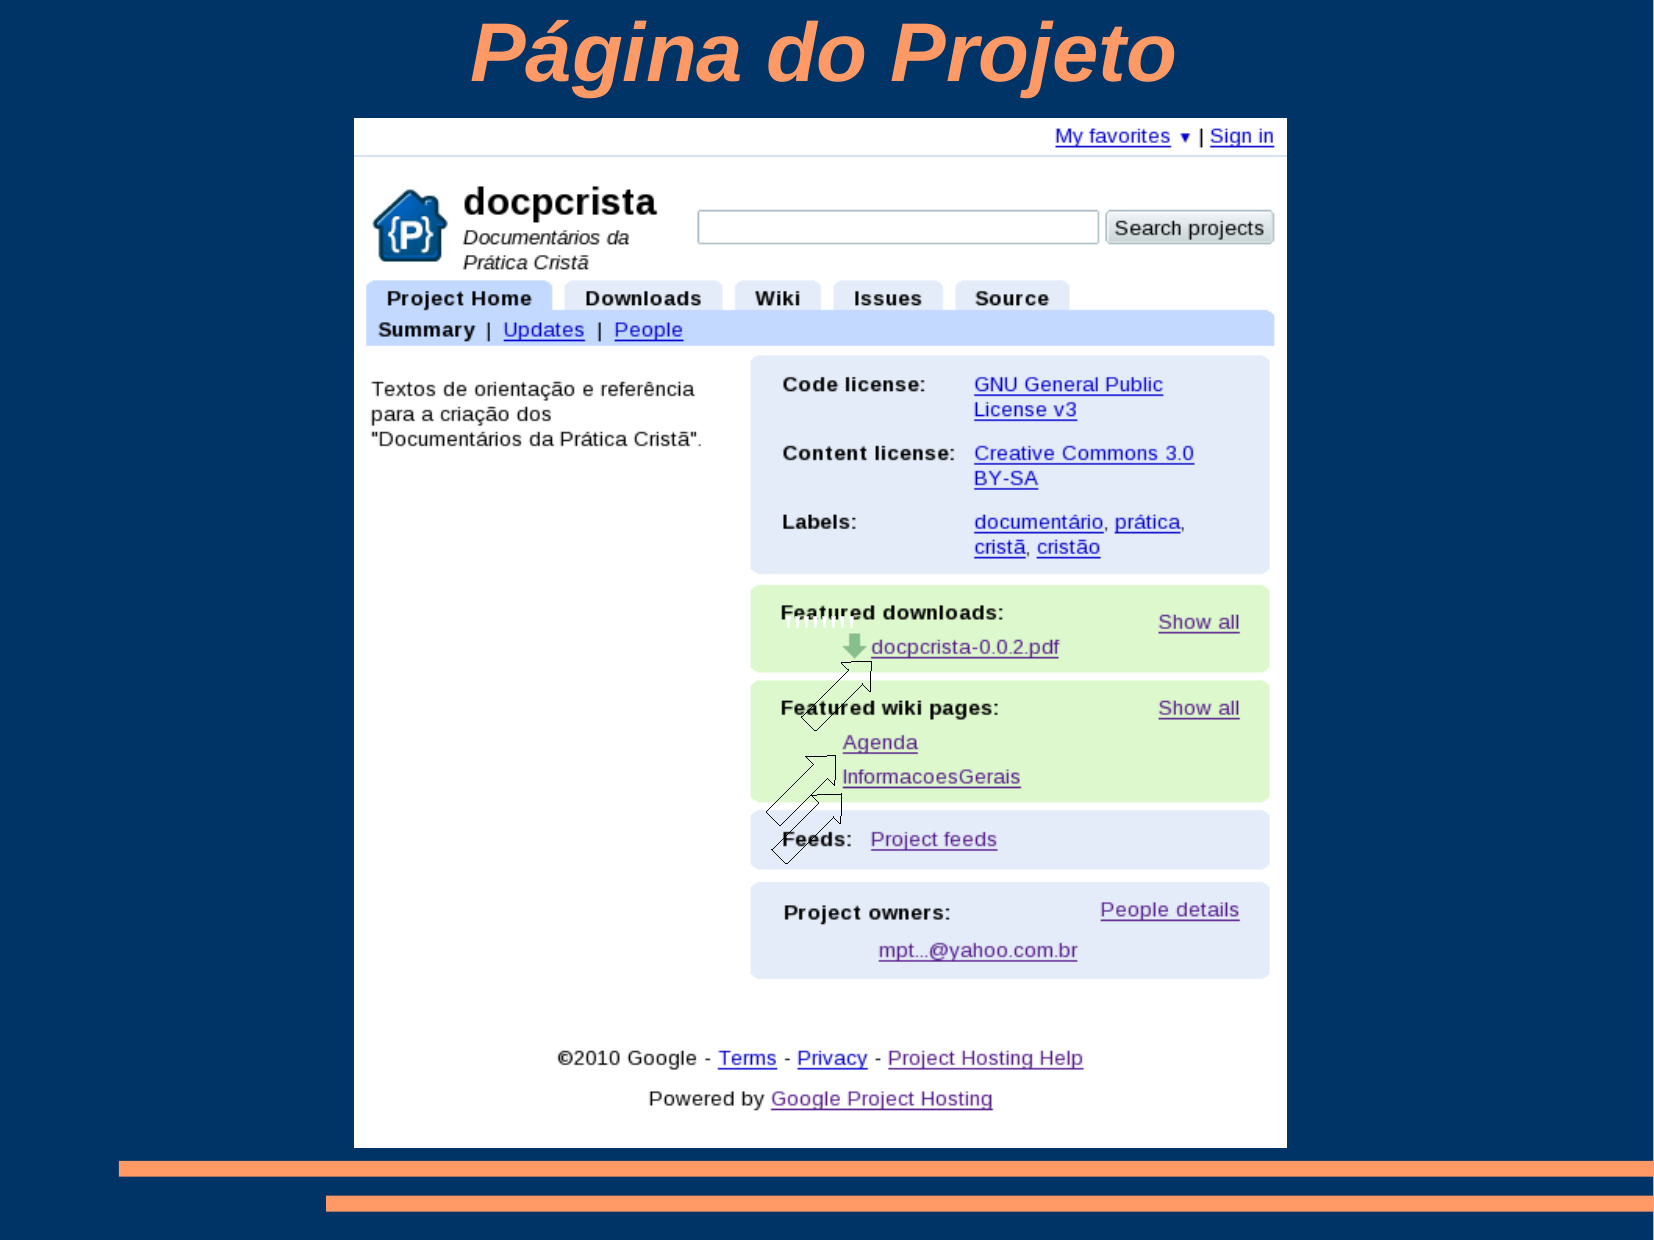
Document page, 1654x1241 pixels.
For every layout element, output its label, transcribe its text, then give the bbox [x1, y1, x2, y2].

title Página do Projeto [118, 0, 1531, 119]
picture [354, 119, 1287, 1148]
